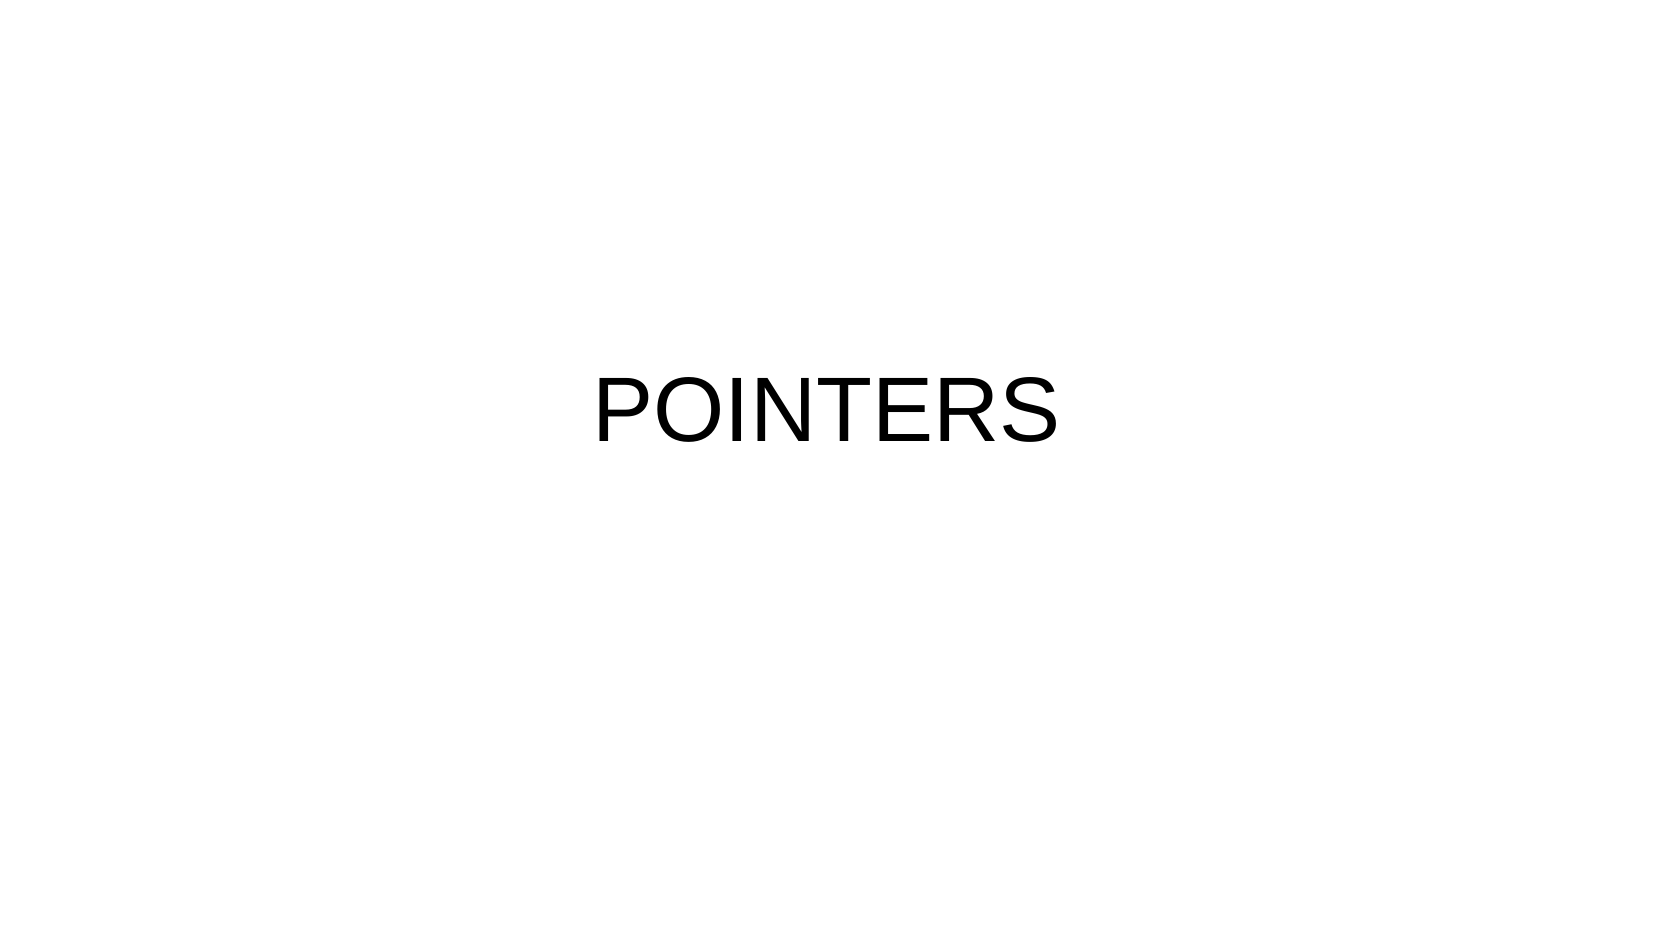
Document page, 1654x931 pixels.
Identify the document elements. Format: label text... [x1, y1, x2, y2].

title POINTERS [82, 332, 1571, 488]
